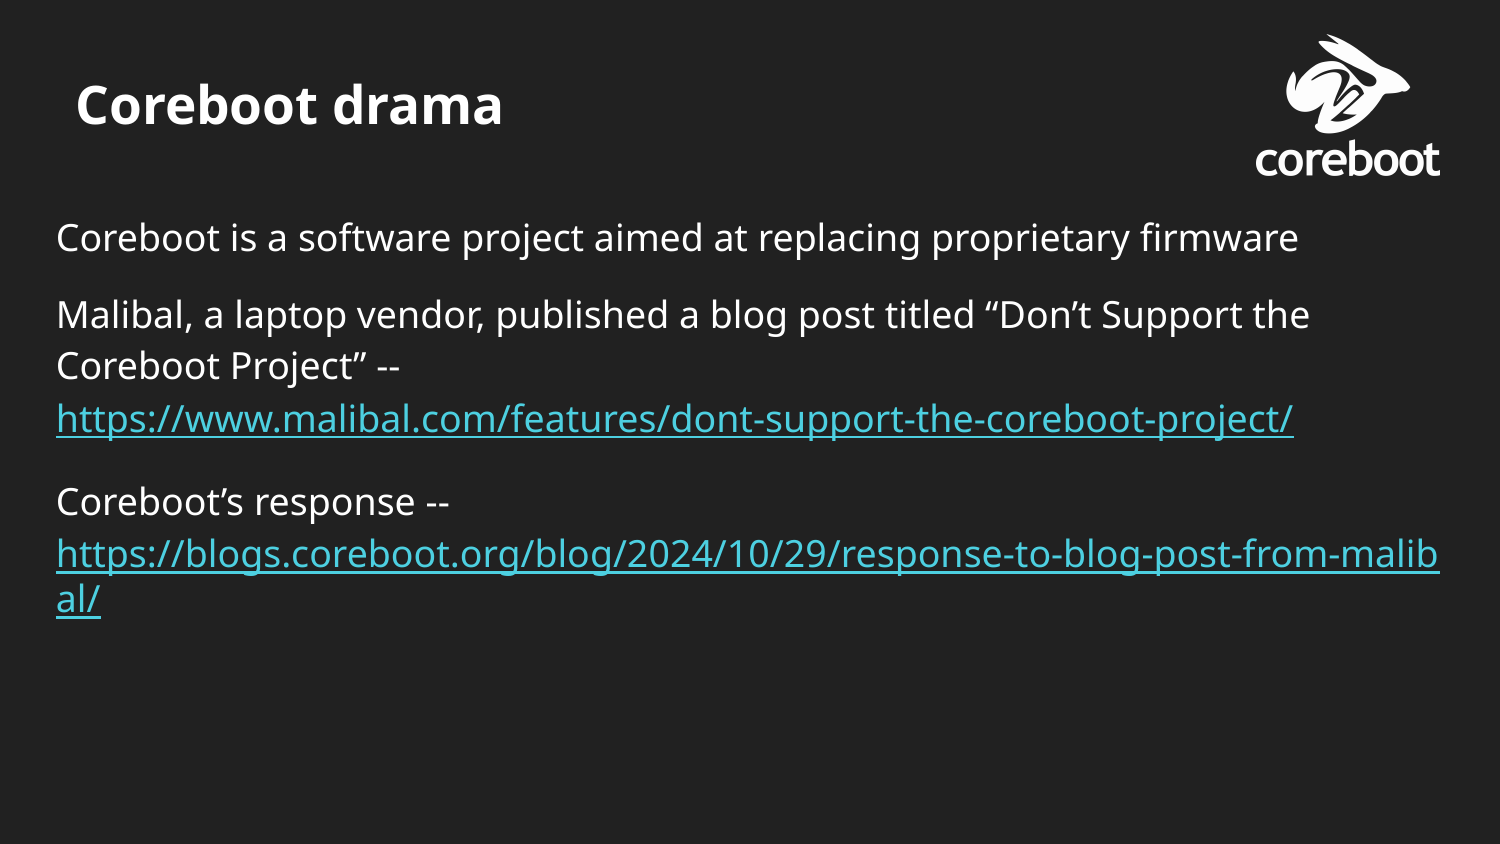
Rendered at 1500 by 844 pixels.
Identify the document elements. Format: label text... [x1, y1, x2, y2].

picture [1256, 34, 1440, 176]
list Coreboot is a software project aimed at replacing proprietary firmware Malibal, a laptop vendor, published a blog post titled “Don’t Support the Coreboot Project” -- https://www.malibal.com/features/dont-support-the-coreboot-project/ Coreboot’s response -- https://blogs.coreboot.org/blog/2024/10/29/response-to-blog-post-from-malibal/ [40, 192, 1460, 770]
title Coreboot drama [60, 56, 1256, 151]
